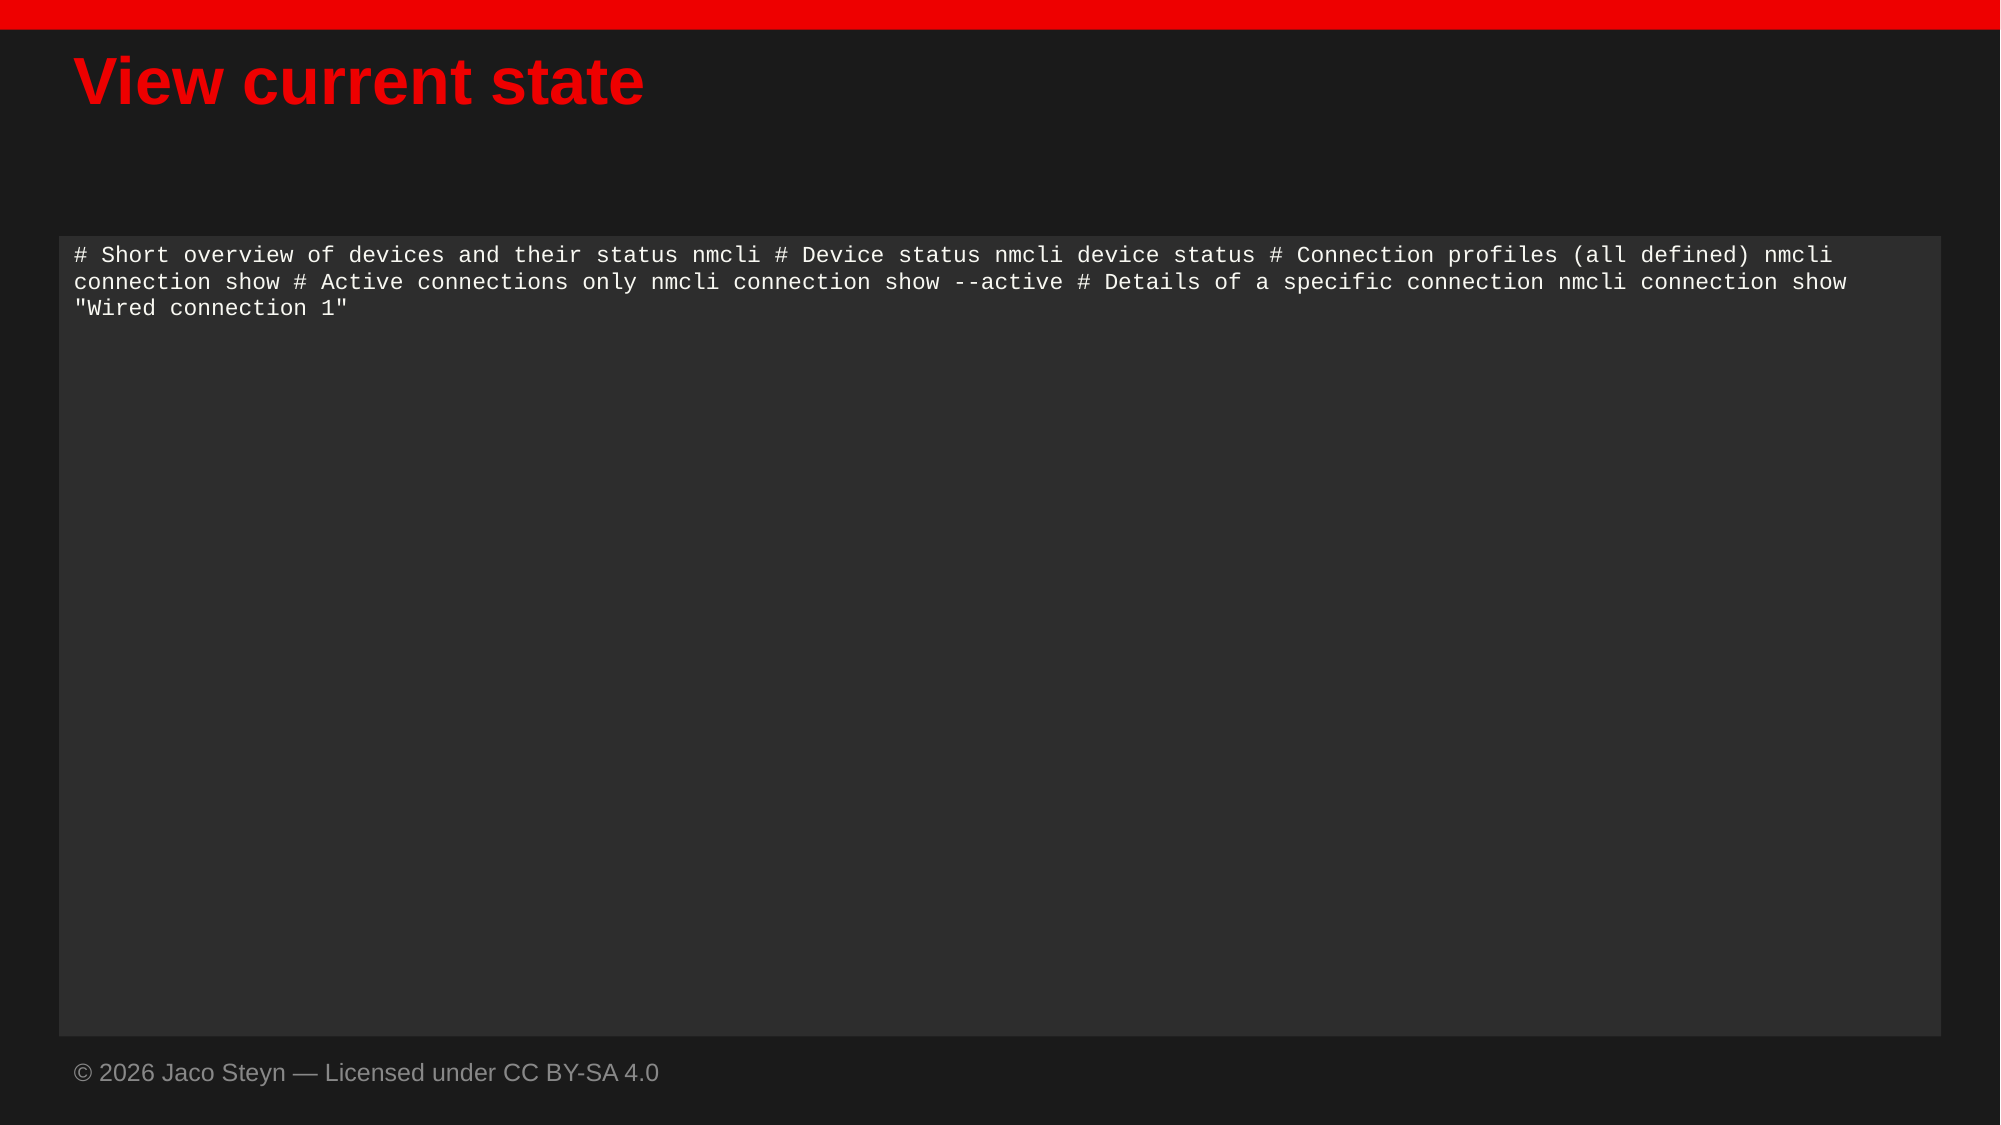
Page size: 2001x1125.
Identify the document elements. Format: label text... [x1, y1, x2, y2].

text_box [0, 0, 2001, 30]
text_box © 2026 Jaco Steyn — Licensed under CC BY-SA 4.0 [59, 1051, 1942, 1093]
text_box # Short overview of devices and their status nmcli # Device status nmcli device status # Connection profiles (all defined) nmcli connection show # Active connections only nmcli connection show --active # Details of a specific connection nmcli connection show "Wired connection 1" [59, 236, 1942, 1037]
text_box View current state [59, 36, 1942, 208]
